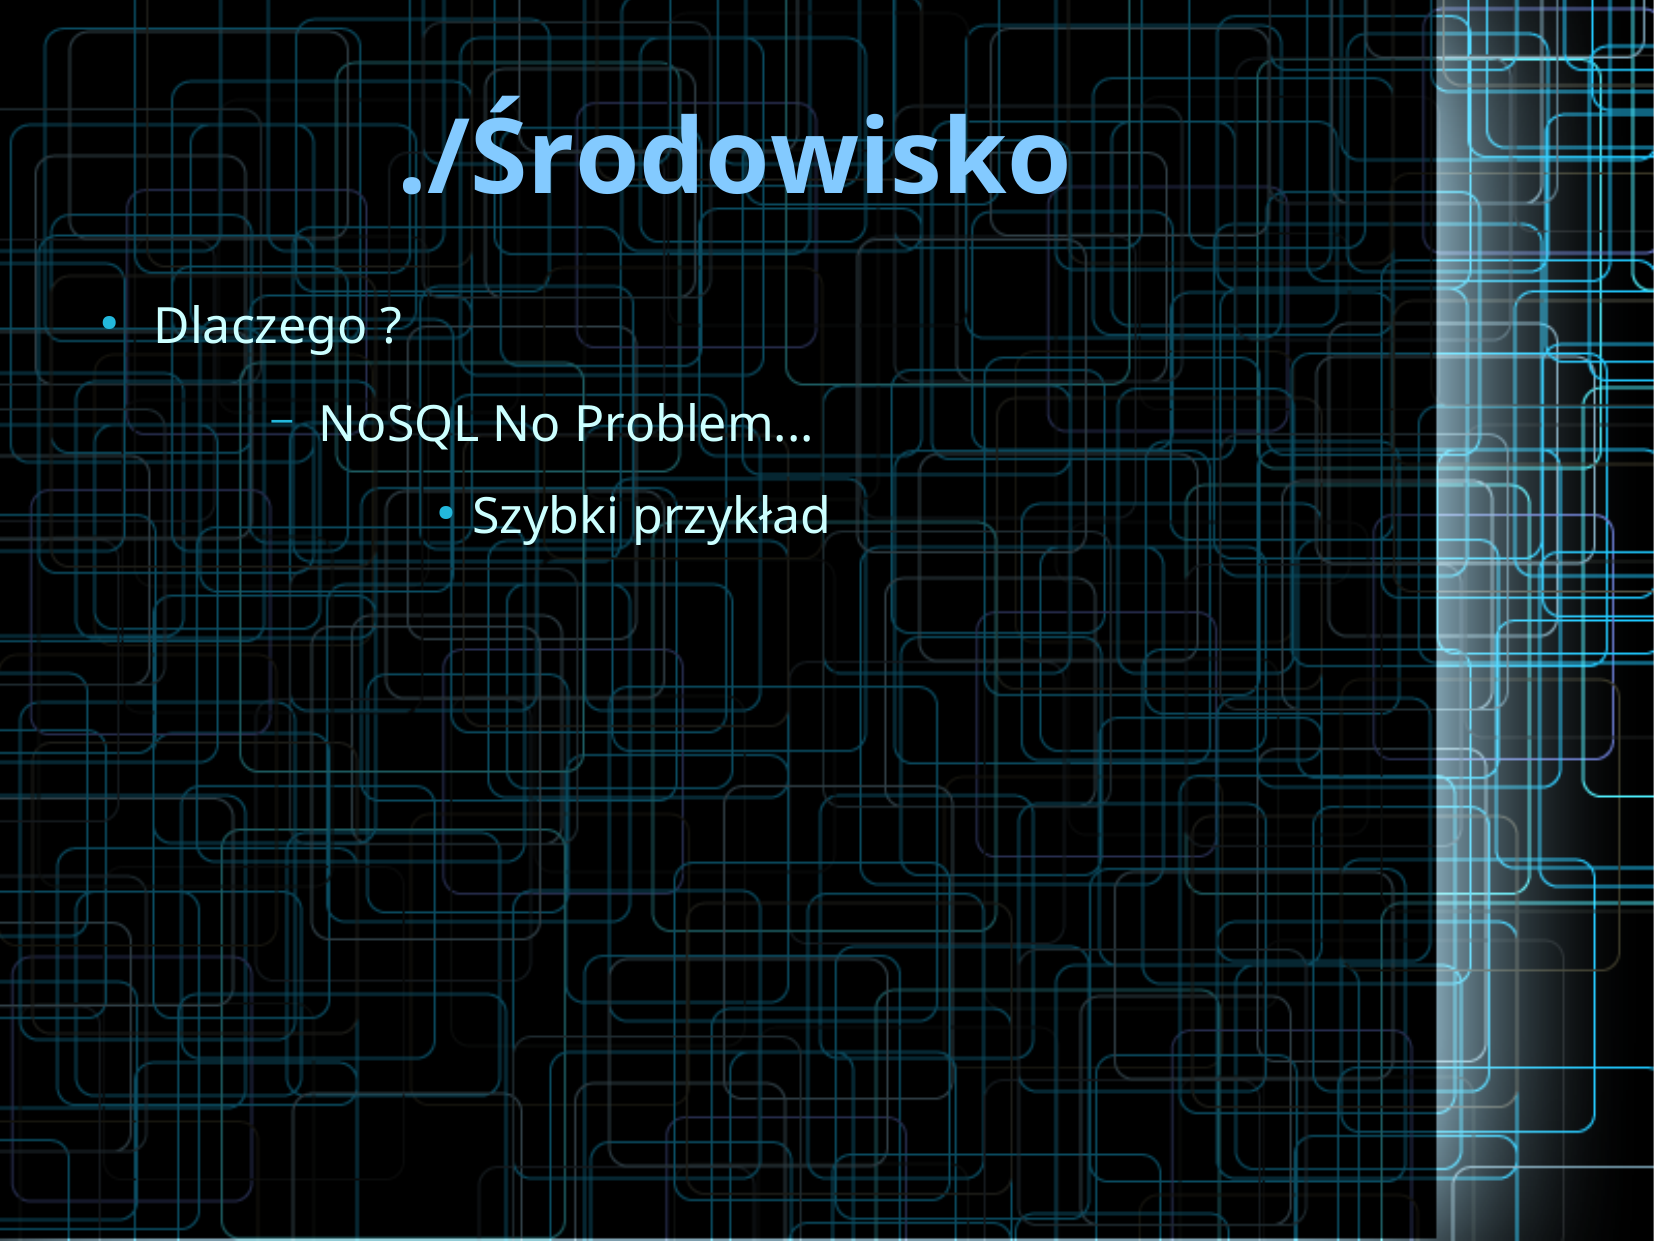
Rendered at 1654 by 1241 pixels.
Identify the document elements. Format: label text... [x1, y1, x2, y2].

list Dlaczego ? NoSQL No Problem... Szybki przykład [82, 290, 1388, 1109]
title ./Środowisko [82, 49, 1388, 257]
picture [0, 0, 1654, 1241]
